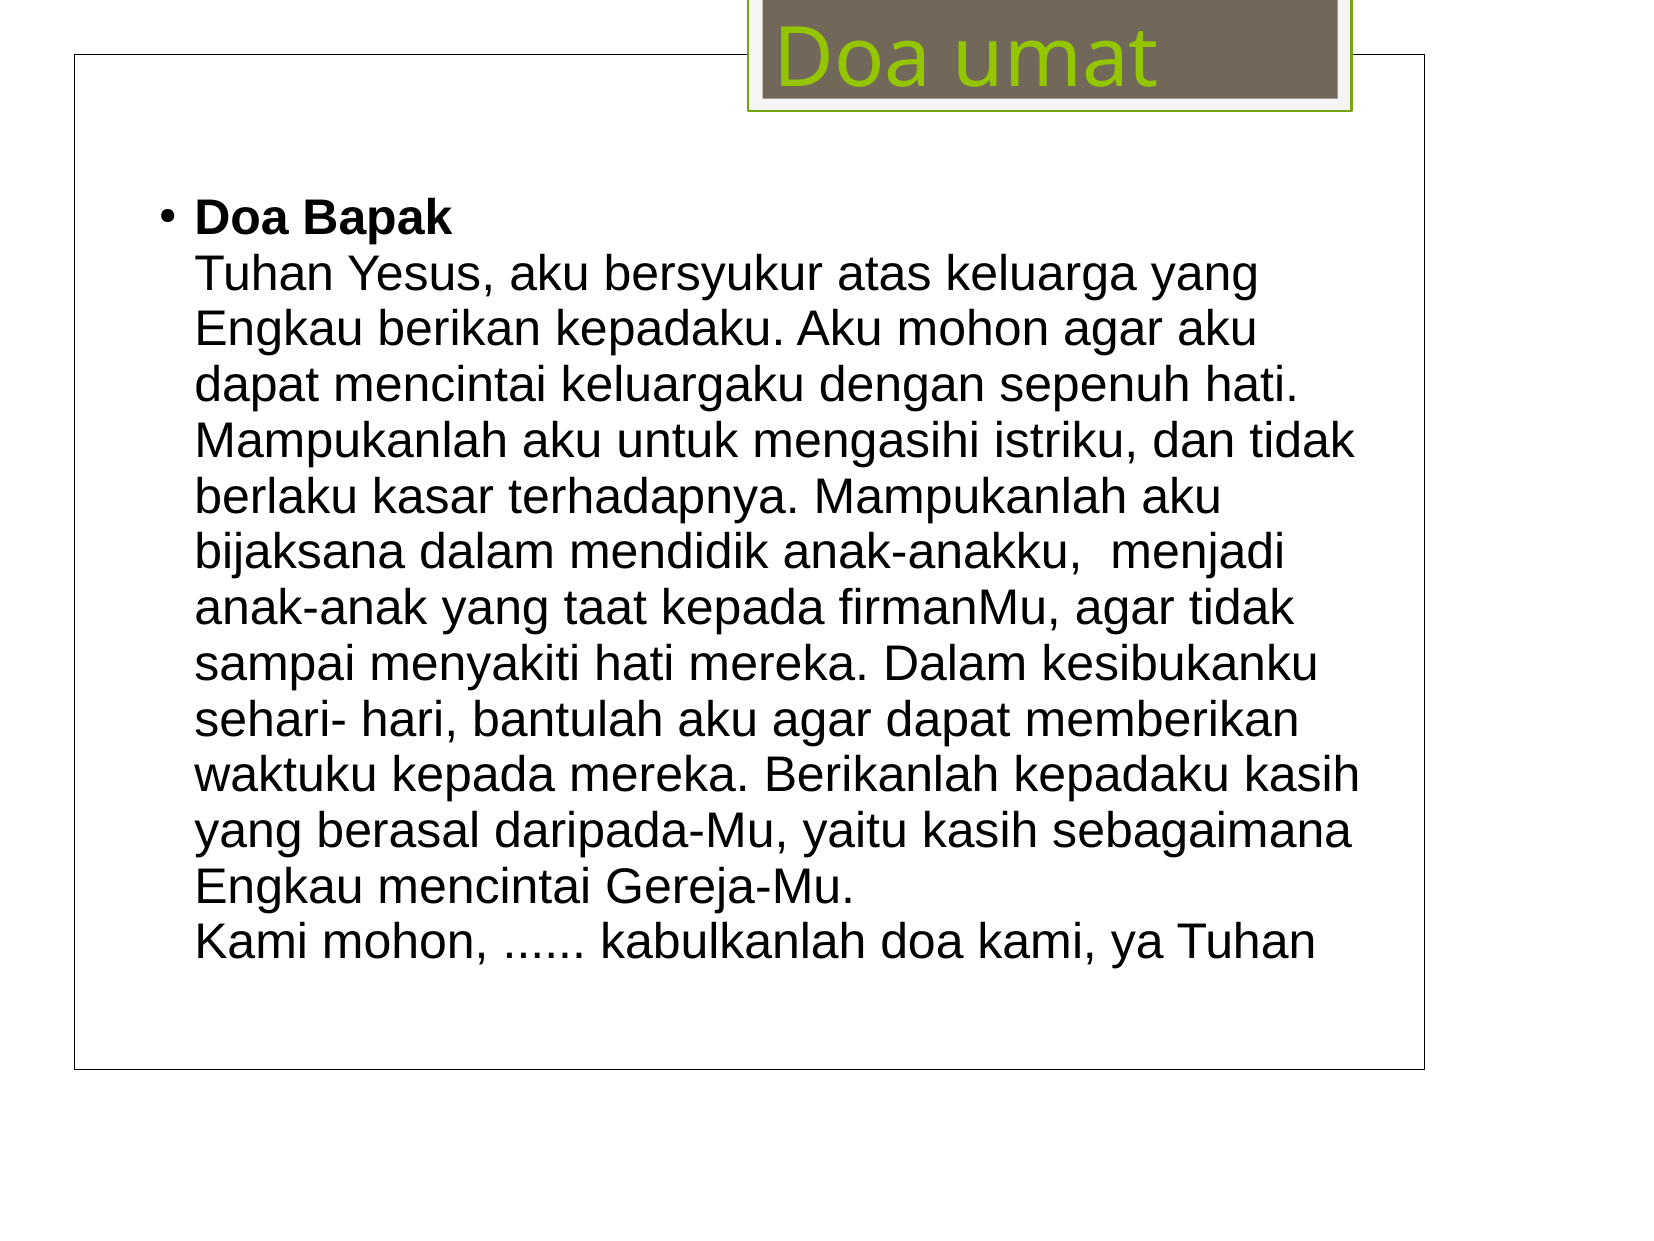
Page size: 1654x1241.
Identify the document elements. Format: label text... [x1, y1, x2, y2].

text_box Doa Bapak Tuhan Yesus, aku bersyukur atas keluarga yang Engkau berikan kepadaku. Aku mohon agar aku dapat mencintai keluargaku dengan sepenuh hati. Mampukanlah aku untuk mengasihi istriku, dan tidak berlaku kasar terhadapnya. Mampukanlah aku bijaksana dalam mendidik anak-anakku, menjadi anak-anak yang taat kepada firmanMu, agar tidak sampai menyakiti hati mereka. Dalam kesibukanku sehari- hari, bantulah aku agar dapat memberikan waktuku kepada mereka. Berikanlah kepadaku kasih yang berasal daripada-Mu, yaitu kasih sebagaimana Engkau mencintai Gereja-Mu. Kami mohon, ...... kabulkanlah doa kami, ya Tuhan [159, 119, 1394, 1040]
title Doa umat [773, 0, 1353, 119]
